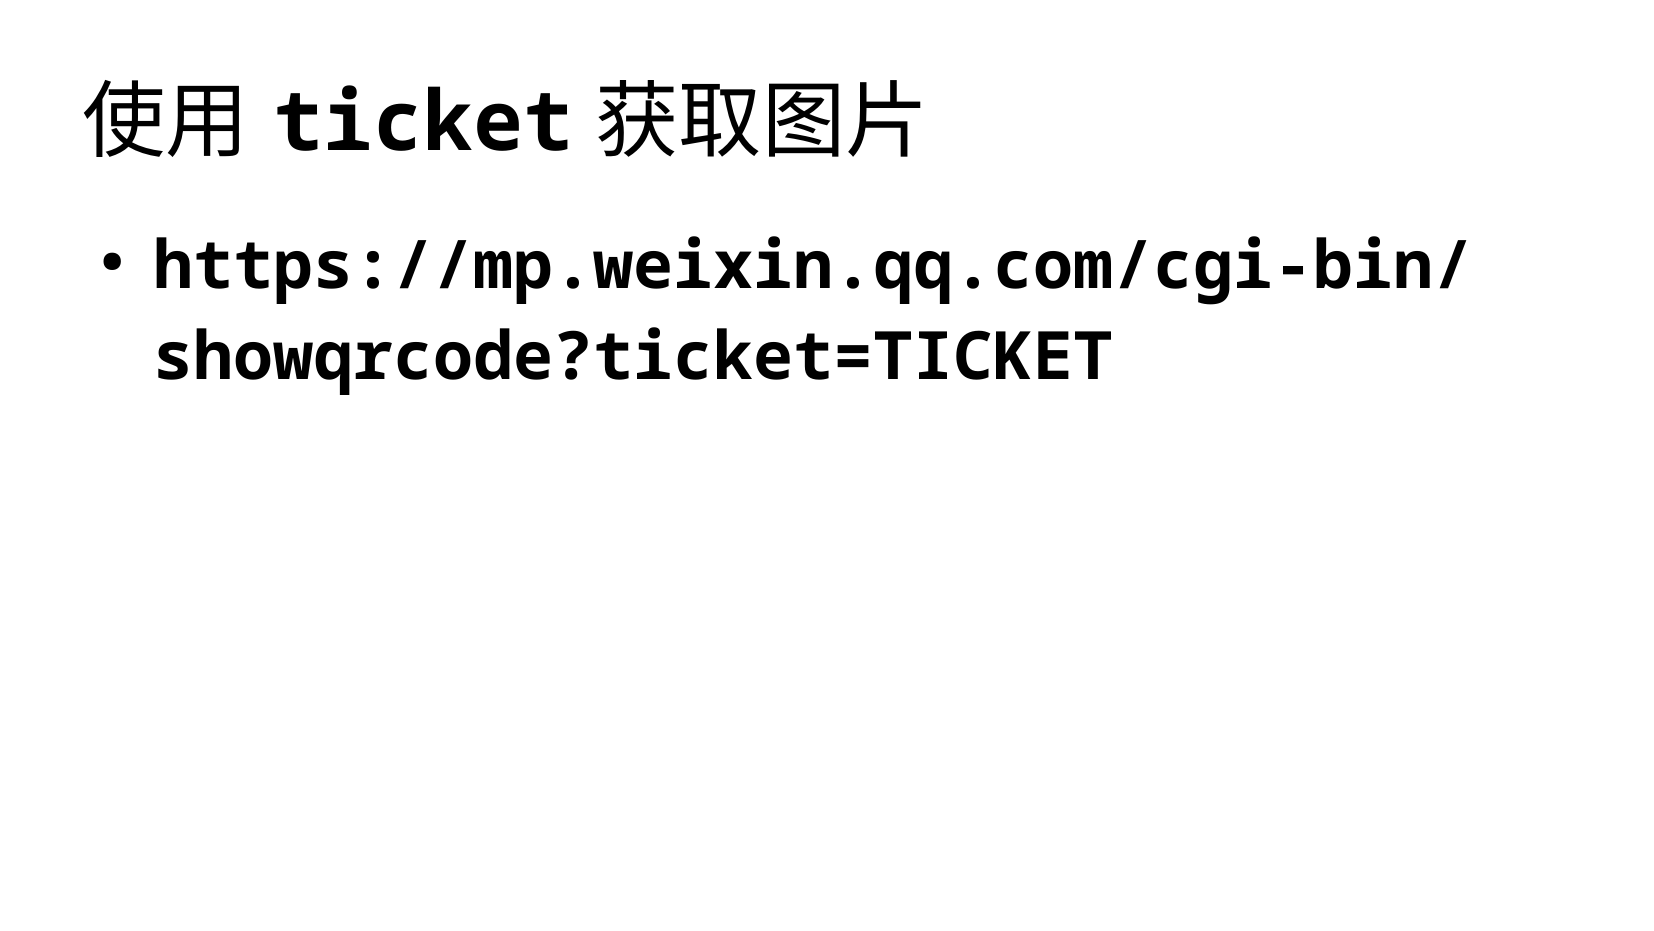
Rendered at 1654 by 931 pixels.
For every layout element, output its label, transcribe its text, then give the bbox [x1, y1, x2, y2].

title 使用ticket获取图片 [82, 37, 1571, 193]
list https://mp.weixin.qq.com/cgi-bin/showqrcode?ticket=TICKET [82, 217, 1571, 848]
